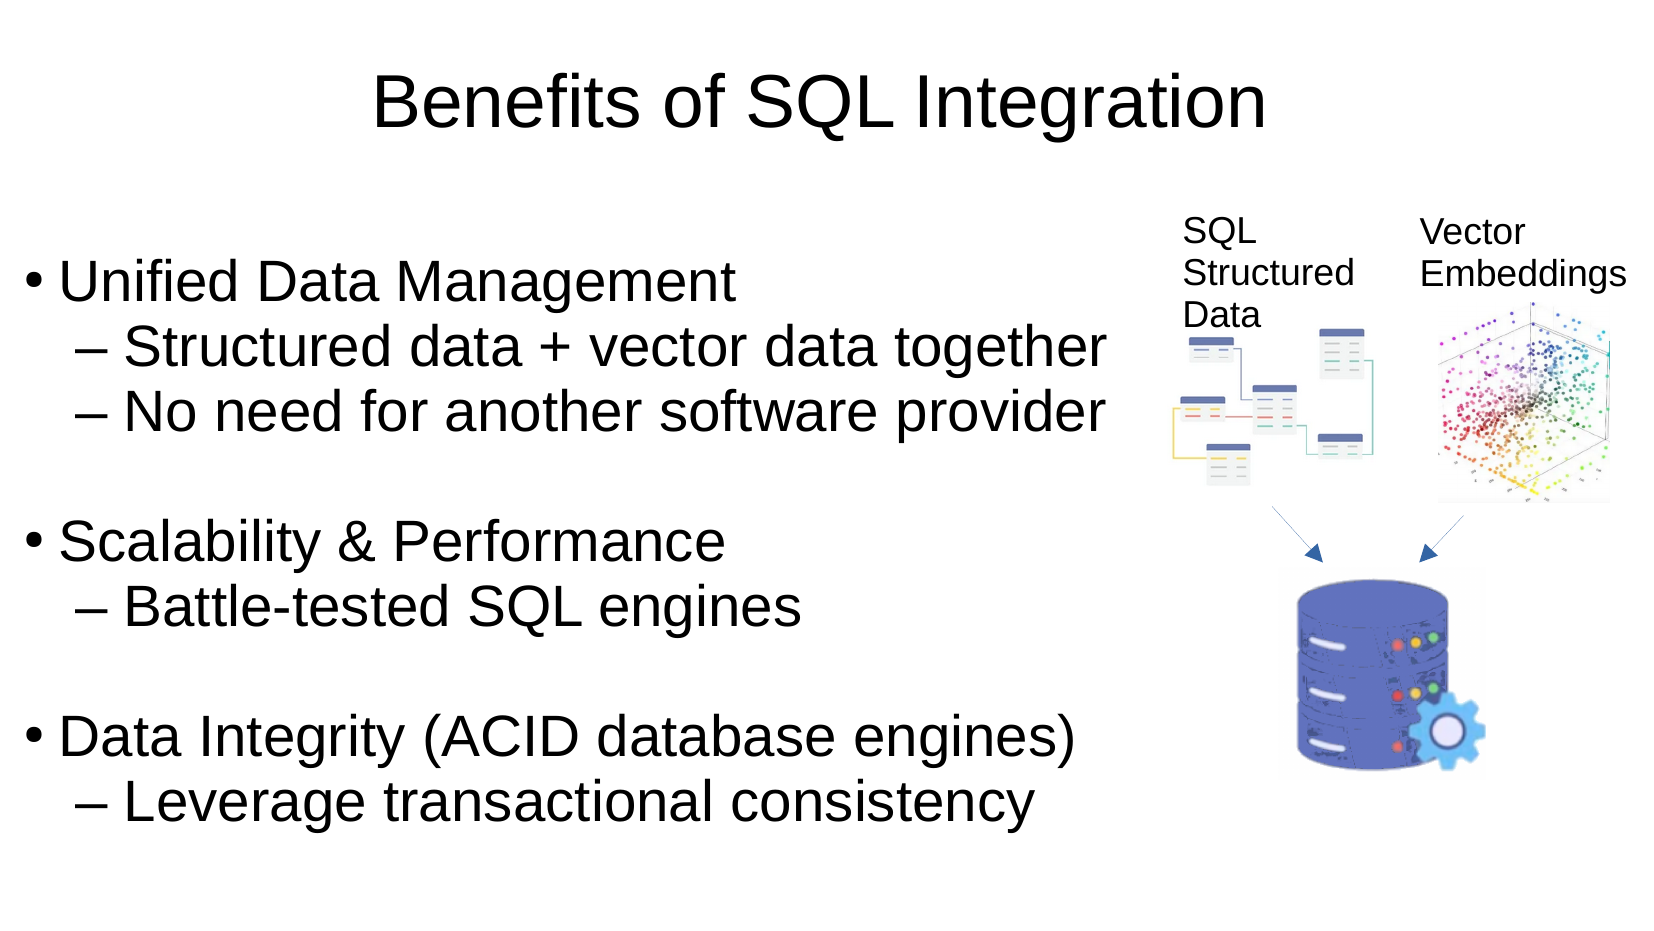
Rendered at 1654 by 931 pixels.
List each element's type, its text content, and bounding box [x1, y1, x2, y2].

text_box Vector Embeddings [1404, 203, 1646, 307]
picture [1278, 567, 1486, 780]
subtitle Unified Data Management – Structured data + vector data together – No need for another software provider Scalability & Performance – Battle-tested SQL engines Data Integrity (ACID database engines) – Leverage transactional consistency [23, 183, 1512, 899]
picture [1438, 307, 1610, 503]
text_box SQL Structured Data [1167, 201, 1398, 343]
picture [1158, 315, 1386, 497]
title Benefits of SQL Integration [76, 23, 1565, 180]
